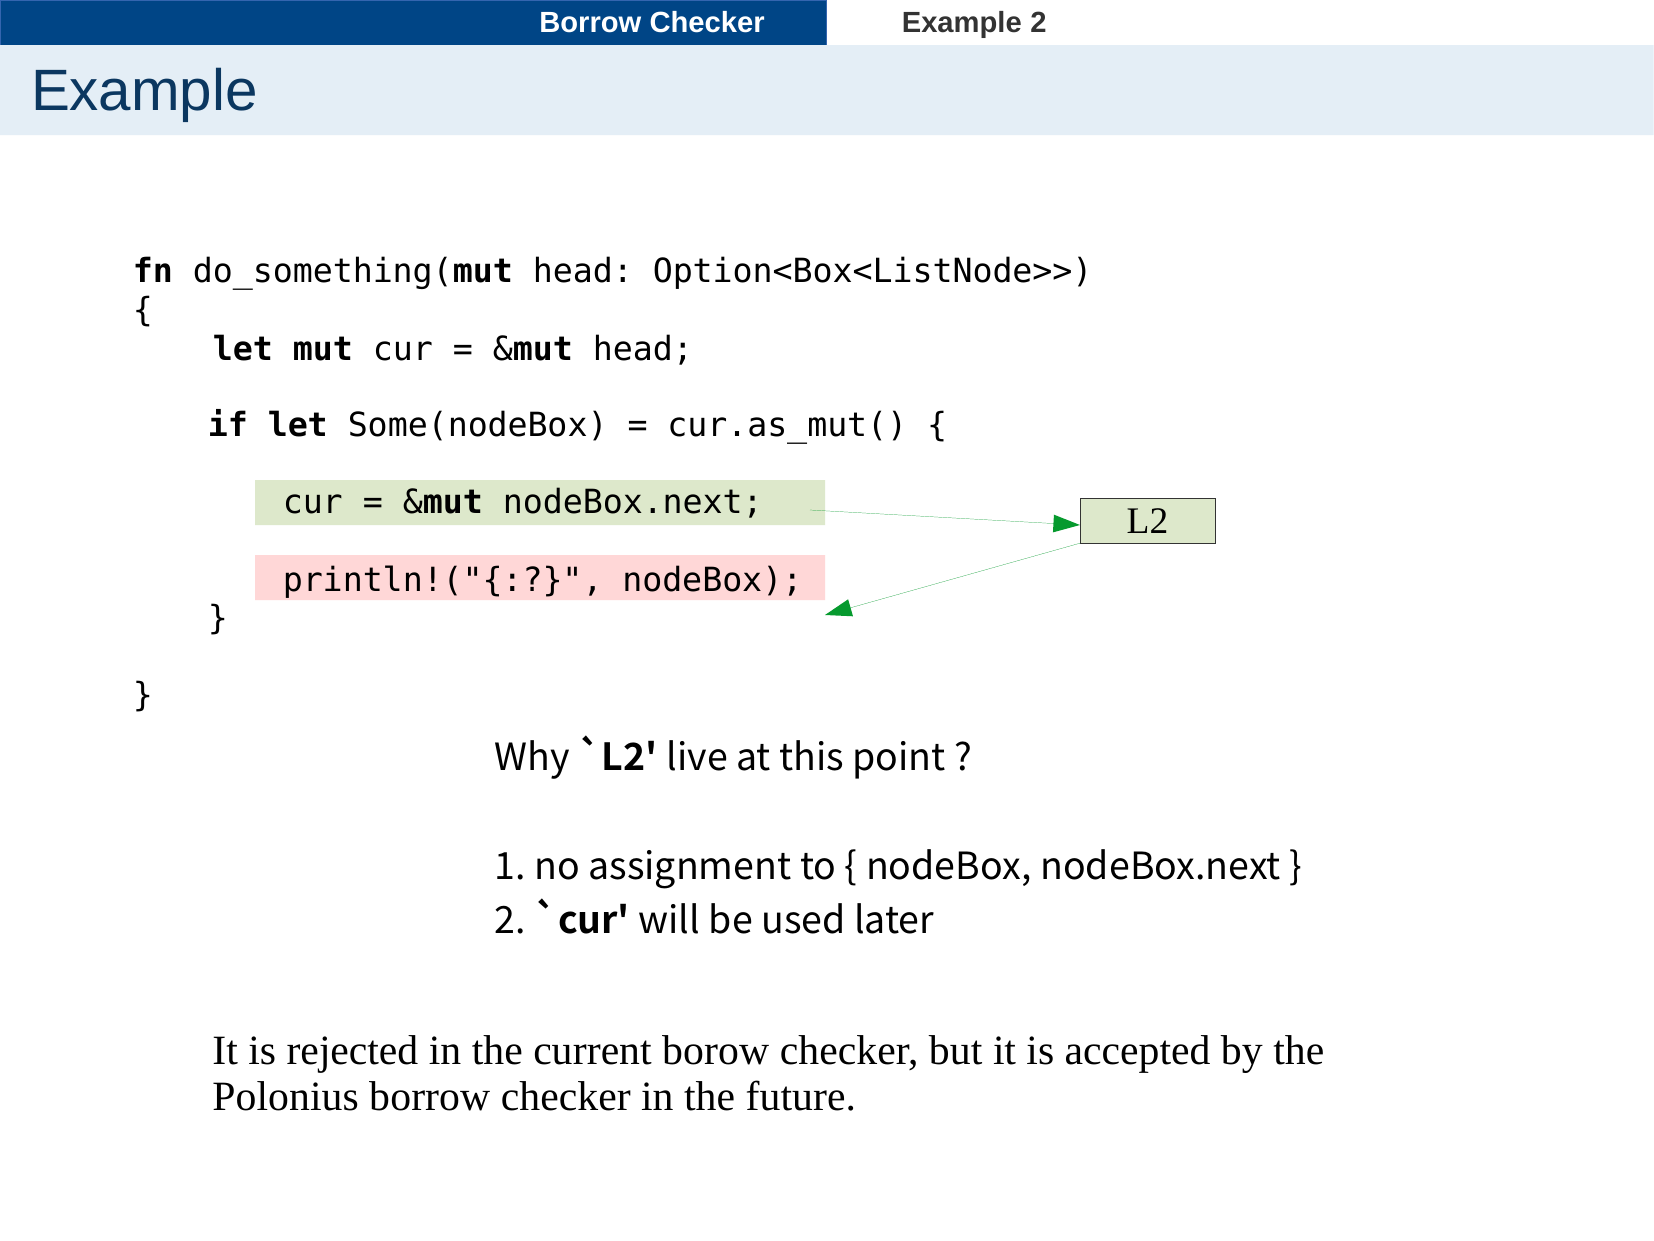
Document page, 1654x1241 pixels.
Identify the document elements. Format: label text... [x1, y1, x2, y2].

text_box Example [0, 45, 1654, 136]
title Example 2 [826, 0, 1654, 46]
text_box It is rejected in the current borow checker, but it is accepted by the Polonius borrow checker in the future. [197, 1020, 1443, 1128]
title Borrow Checker [0, 0, 766, 45]
text_box fn do_something(mut head: Option<Box<ListNode>>) { let mut cur = &mut head; if let Some(nodeBox) = cur.as_mut() { cur = &mut nodeBox.next; println!("{:?}", nodeBox); } } [118, 244, 1560, 1052]
